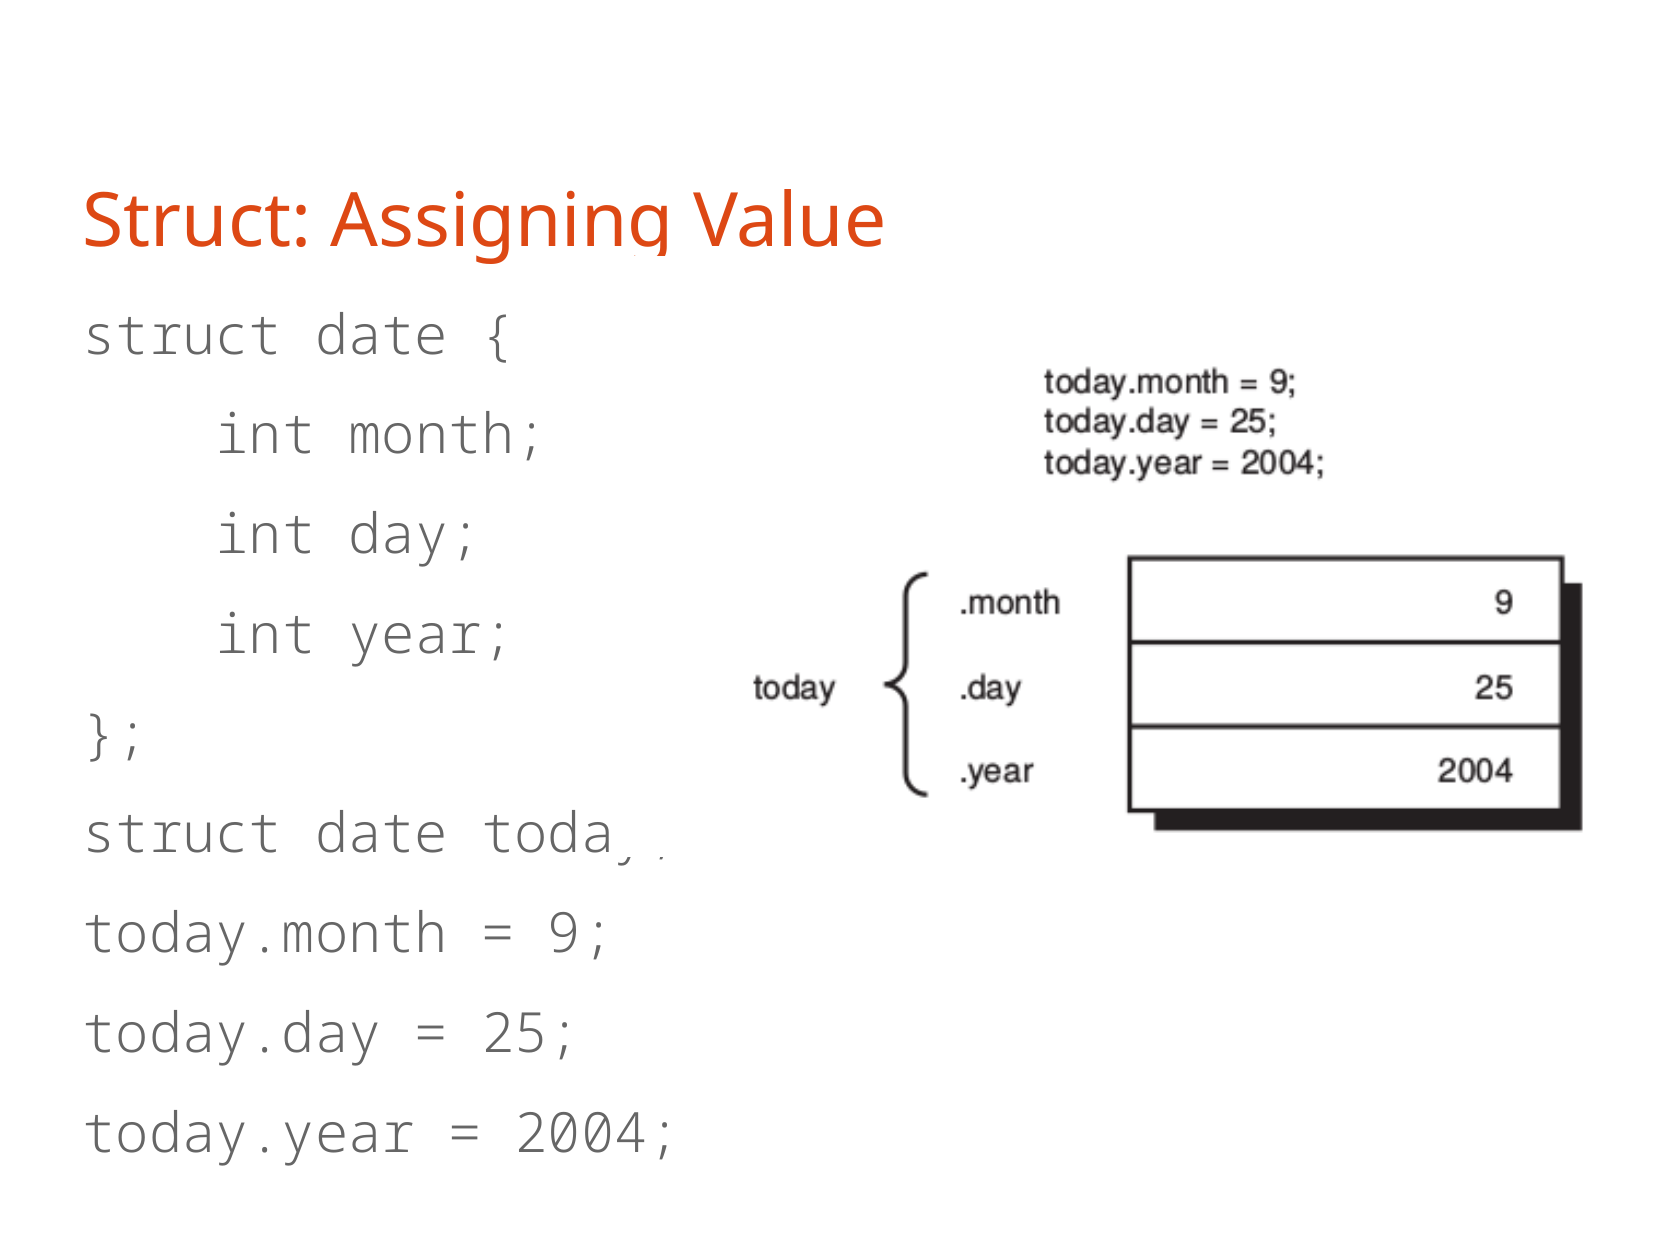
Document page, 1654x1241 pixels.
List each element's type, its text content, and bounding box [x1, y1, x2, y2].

title Struct: Assigning Value [82, 153, 1471, 281]
picture [612, 256, 1654, 857]
list struct date { int month; int day; int year; }; struct date today; today.month = 9; today.day = 25; today.year = 2004; [82, 295, 1471, 1170]
